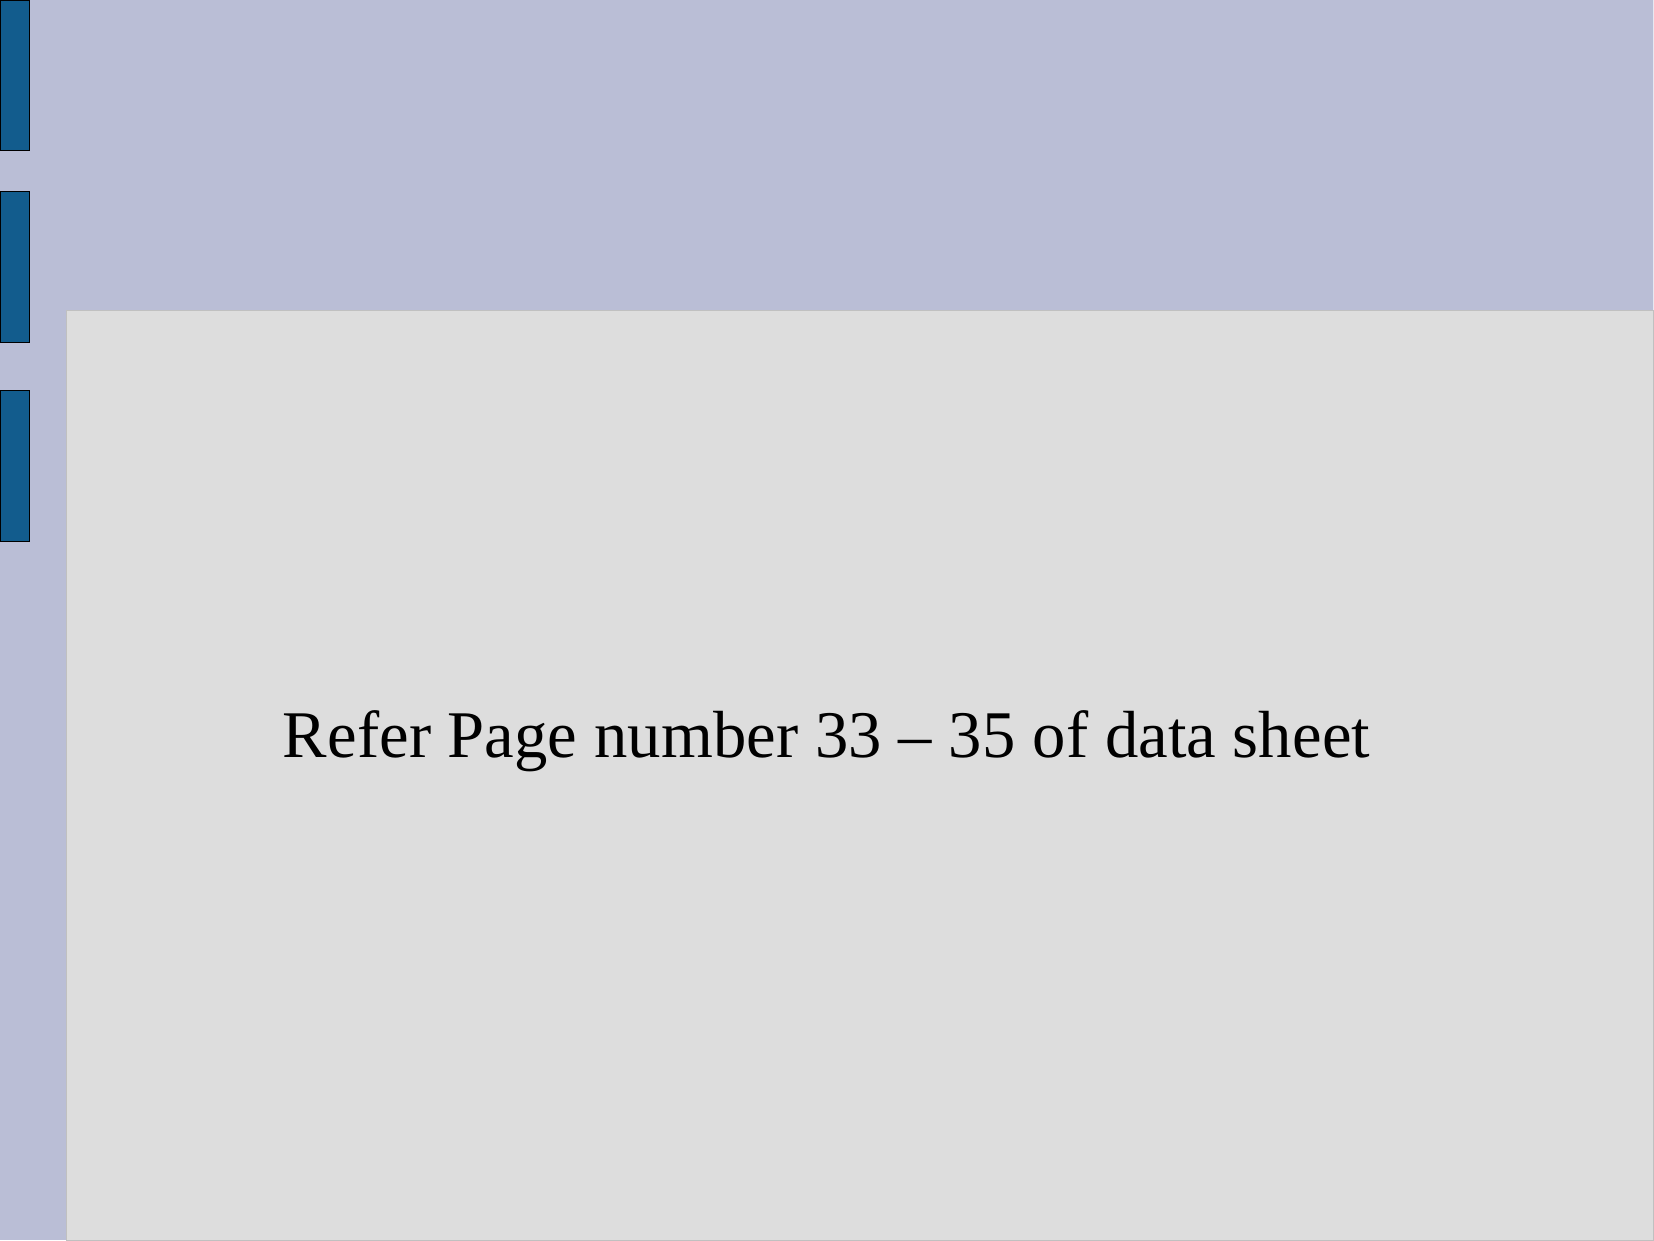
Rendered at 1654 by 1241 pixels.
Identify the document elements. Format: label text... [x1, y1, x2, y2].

subtitle Refer Page number 33 – 35 of data sheet [121, 344, 1534, 1127]
